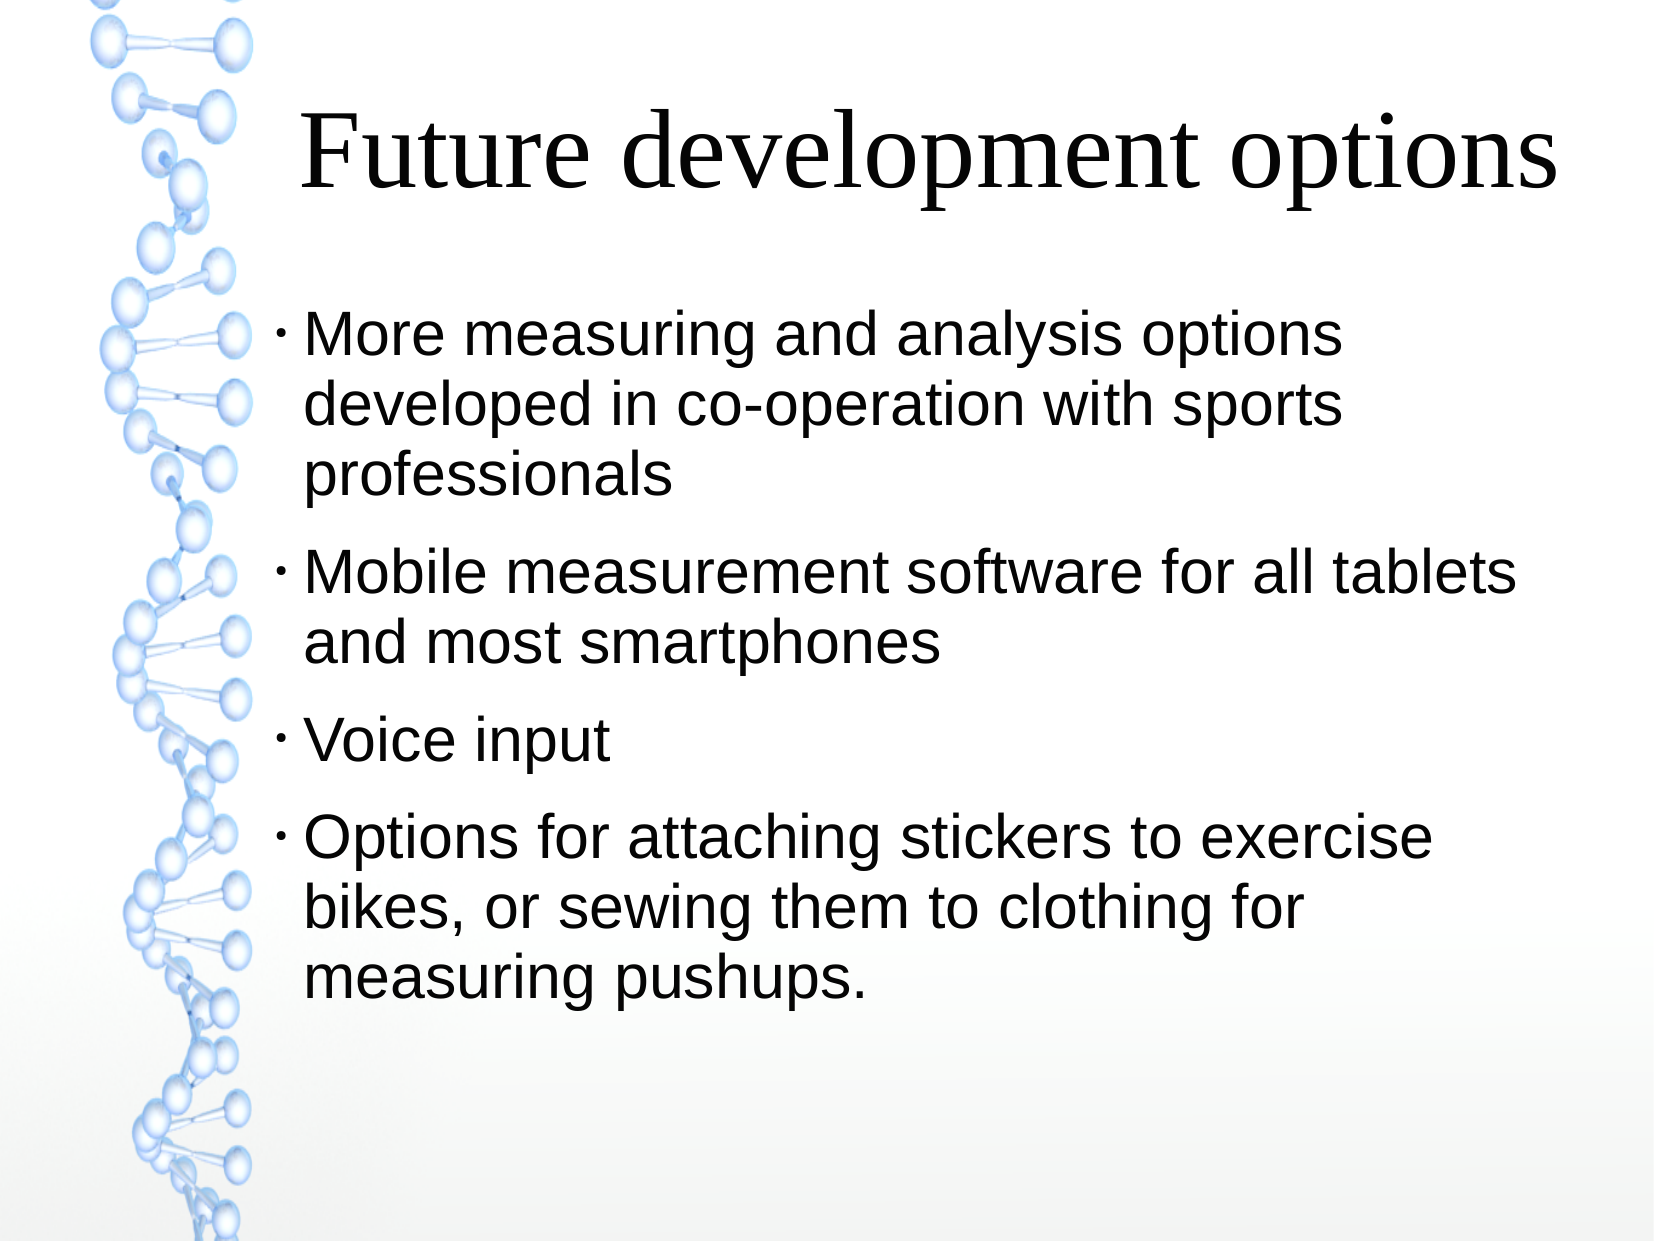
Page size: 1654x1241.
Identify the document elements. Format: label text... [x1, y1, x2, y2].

title Future development options [265, 47, 1595, 252]
list More measuring and analysis options developed in co-operation with sports professionals Mobile measurement software for all tablets and most smartphones Voice input Options for attaching stickers to exercise bikes, or sewing them to clothing for measuring pushups. [265, 299, 1595, 1019]
picture [0, 0, 1654, 1241]
